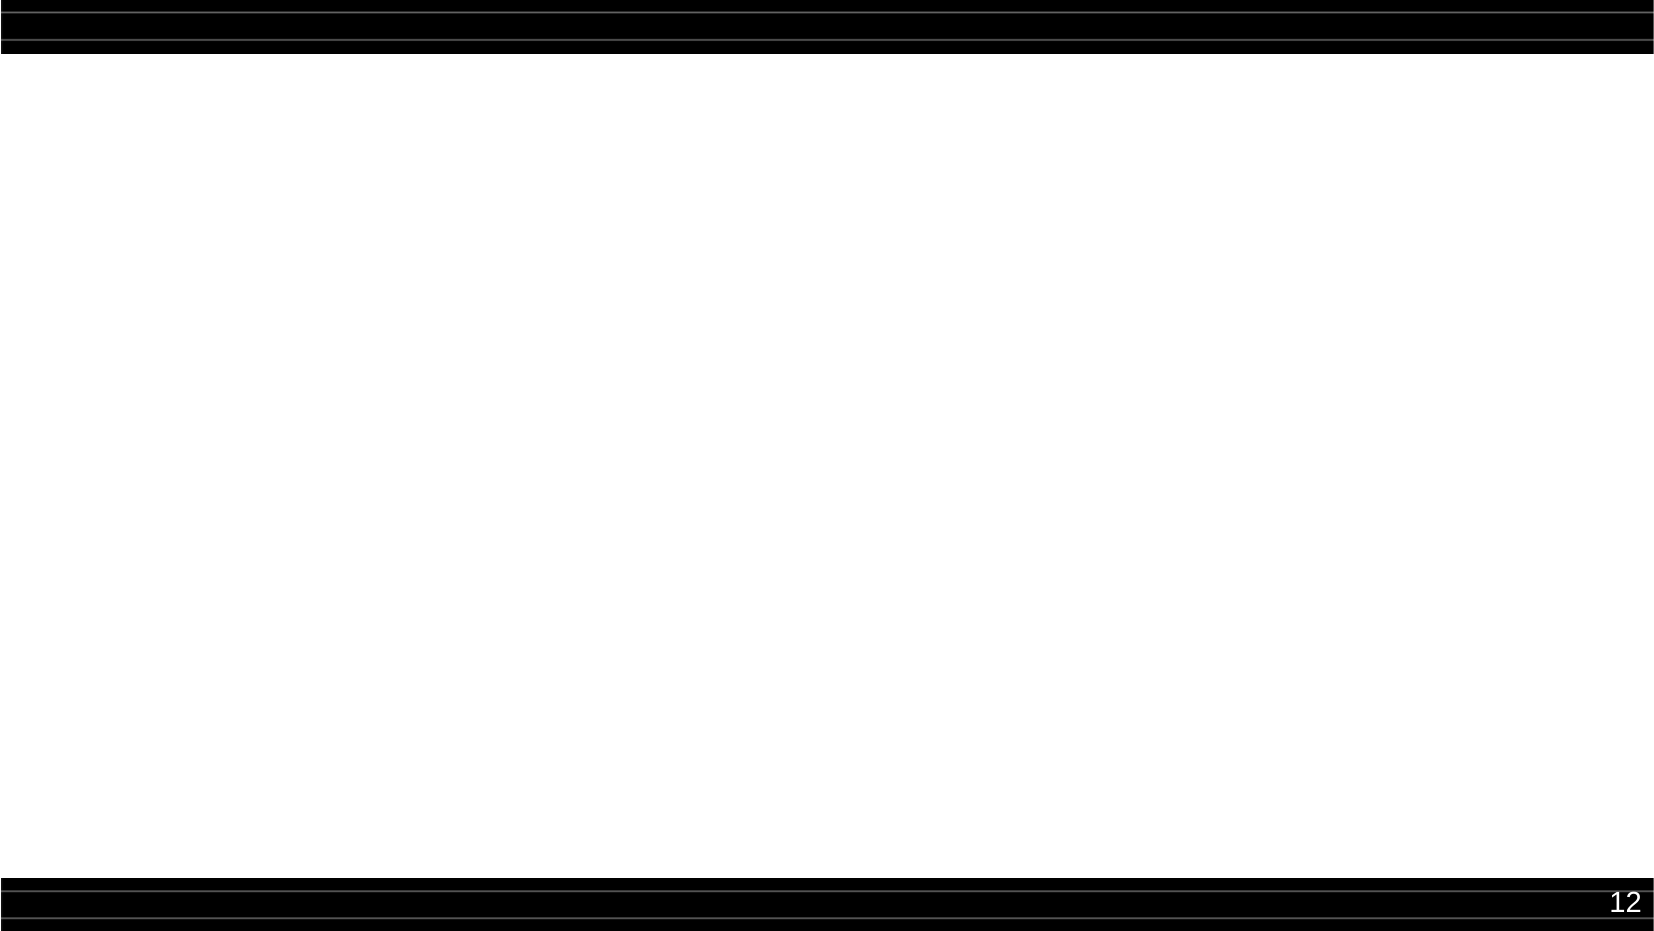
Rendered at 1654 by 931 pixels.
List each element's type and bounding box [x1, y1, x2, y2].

picture [1, 0, 1654, 54]
picture [1, 878, 1654, 931]
